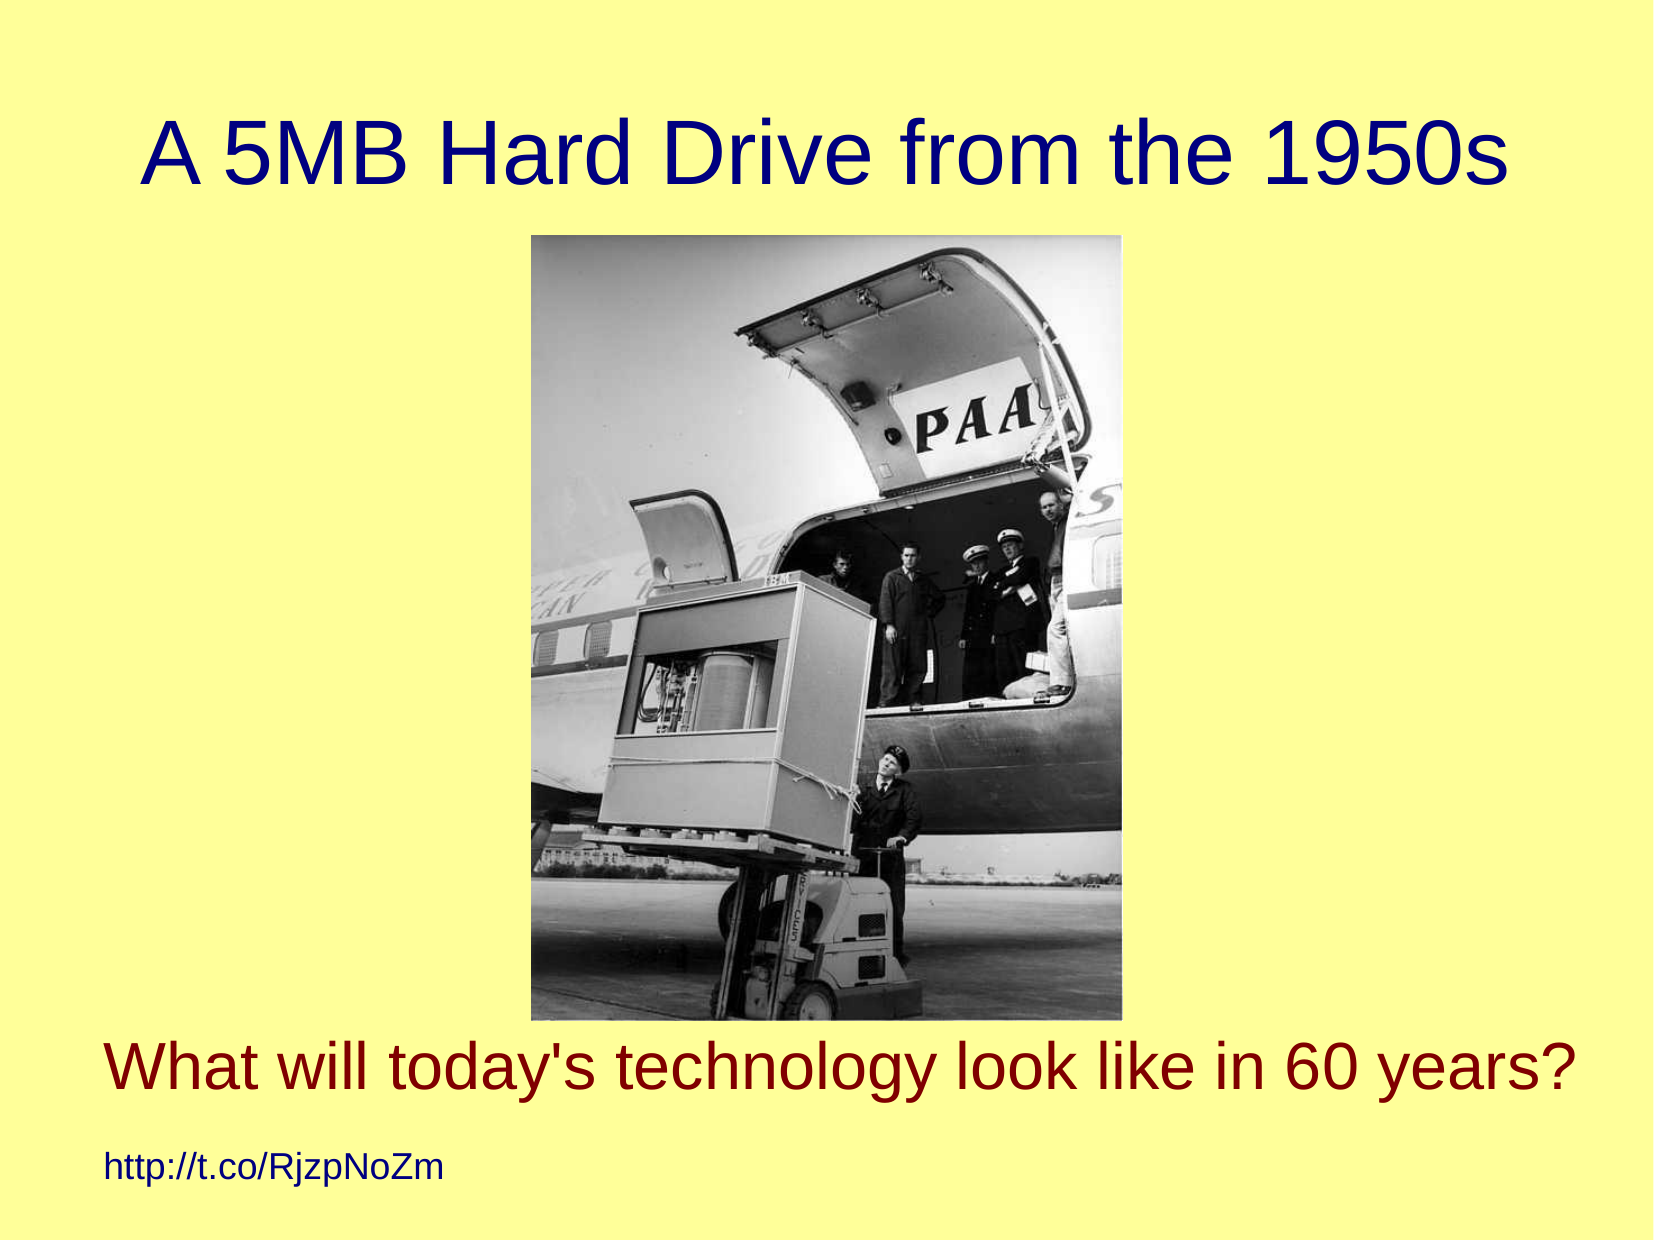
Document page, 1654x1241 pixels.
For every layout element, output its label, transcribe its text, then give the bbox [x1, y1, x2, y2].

picture [531, 235, 1123, 1021]
text_box What will today's technology look like in 60 years? http://t.co/RjzpNoZm [88, 265, 1625, 1209]
title A 5MB Hard Drive from the 1950s [82, 49, 1571, 257]
